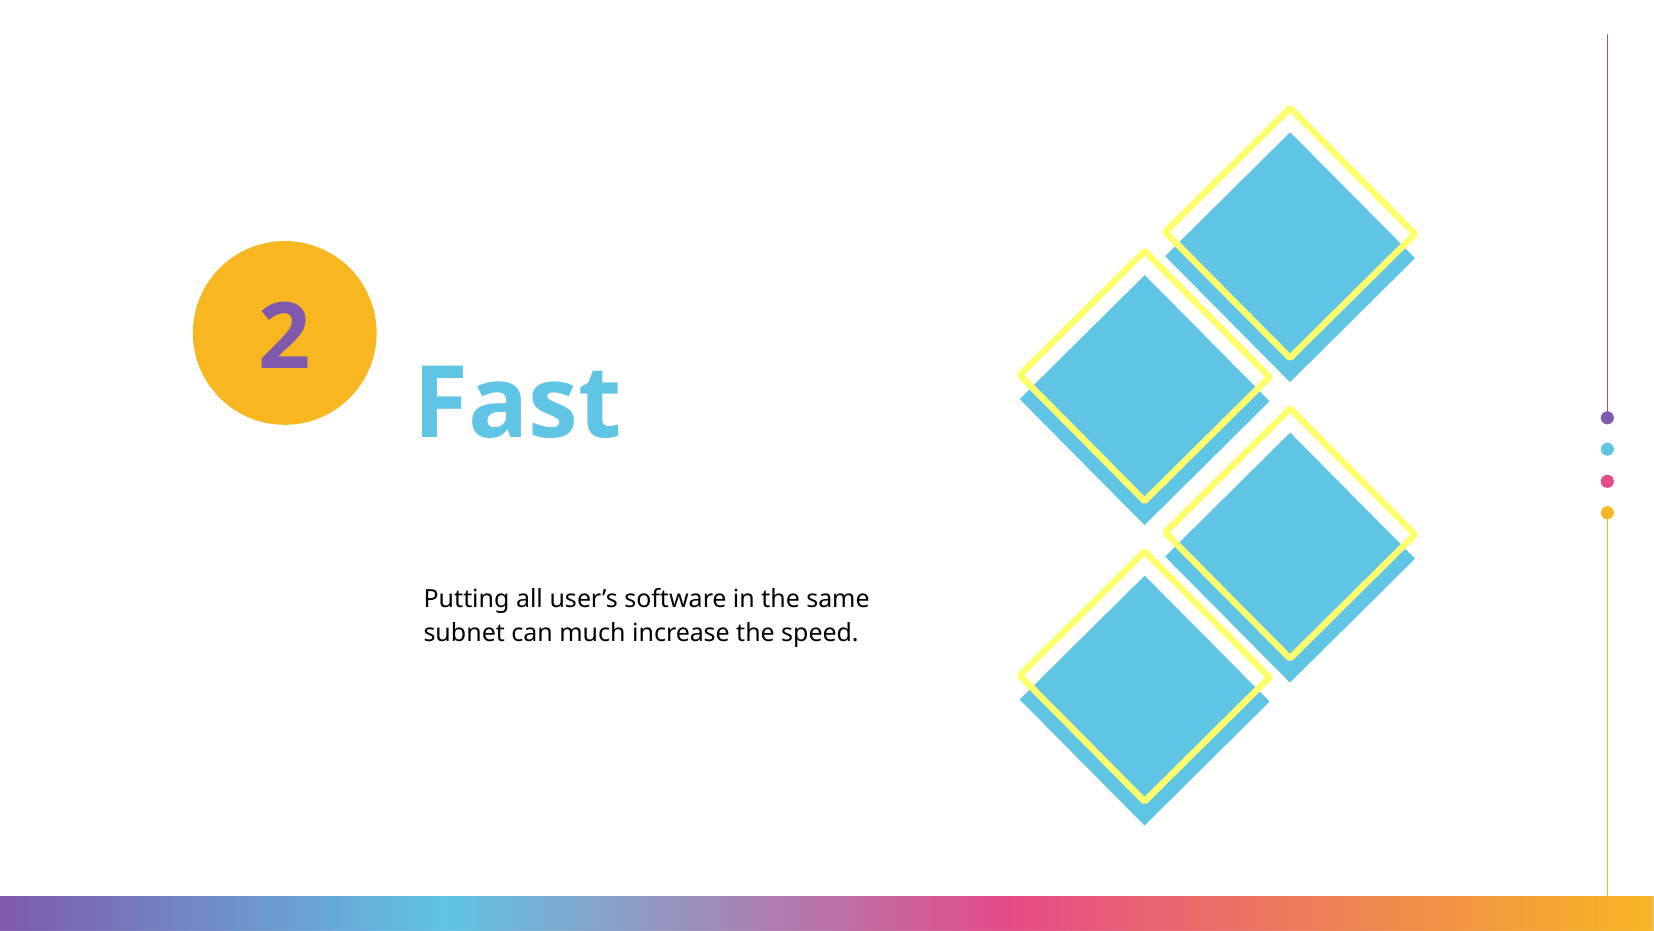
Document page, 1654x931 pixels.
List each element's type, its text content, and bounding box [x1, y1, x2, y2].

title Putting all user’s software in the same subnet can much increase the speed. [423, 526, 910, 703]
picture [0, 896, 1654, 931]
text_box 2 [192, 241, 377, 425]
title Fast [413, 253, 1052, 544]
